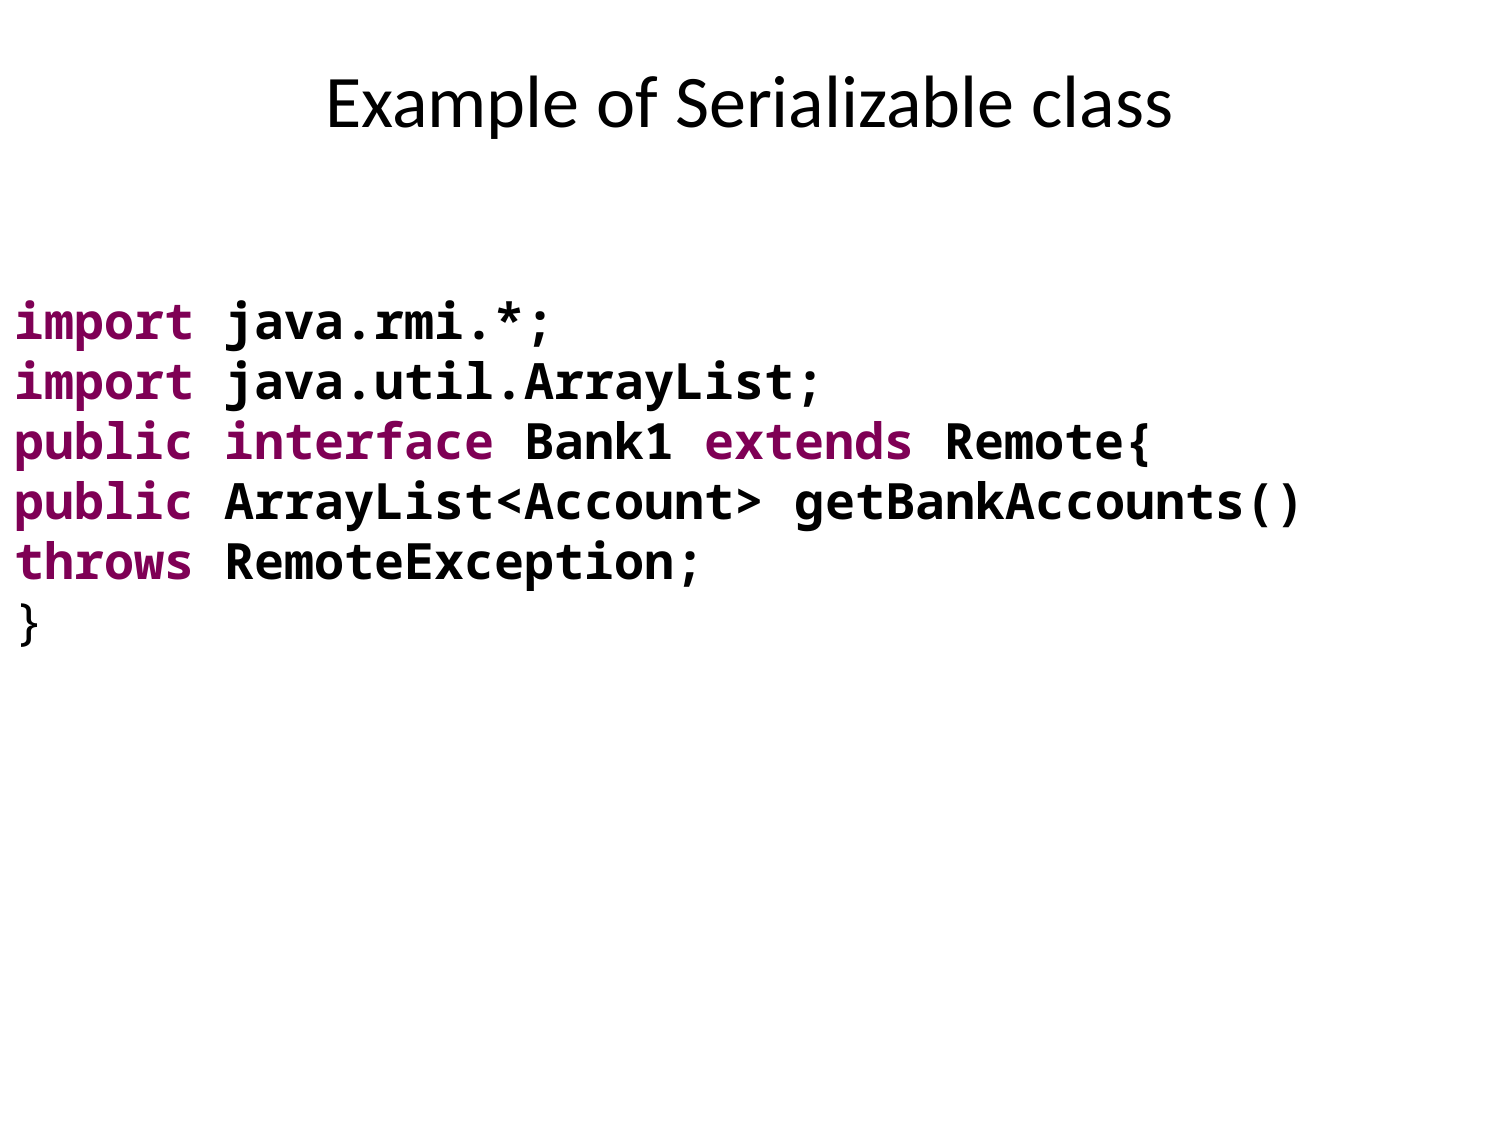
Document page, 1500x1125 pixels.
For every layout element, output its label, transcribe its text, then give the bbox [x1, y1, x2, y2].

title Example of Serializable class [75, 45, 1425, 150]
text_box import java.rmi.*; import java.util.ArrayList; public interface Bank1 extends Remote{ public ArrayList<Account> getBankAccounts() throws RemoteException; } [0, 282, 1500, 658]
